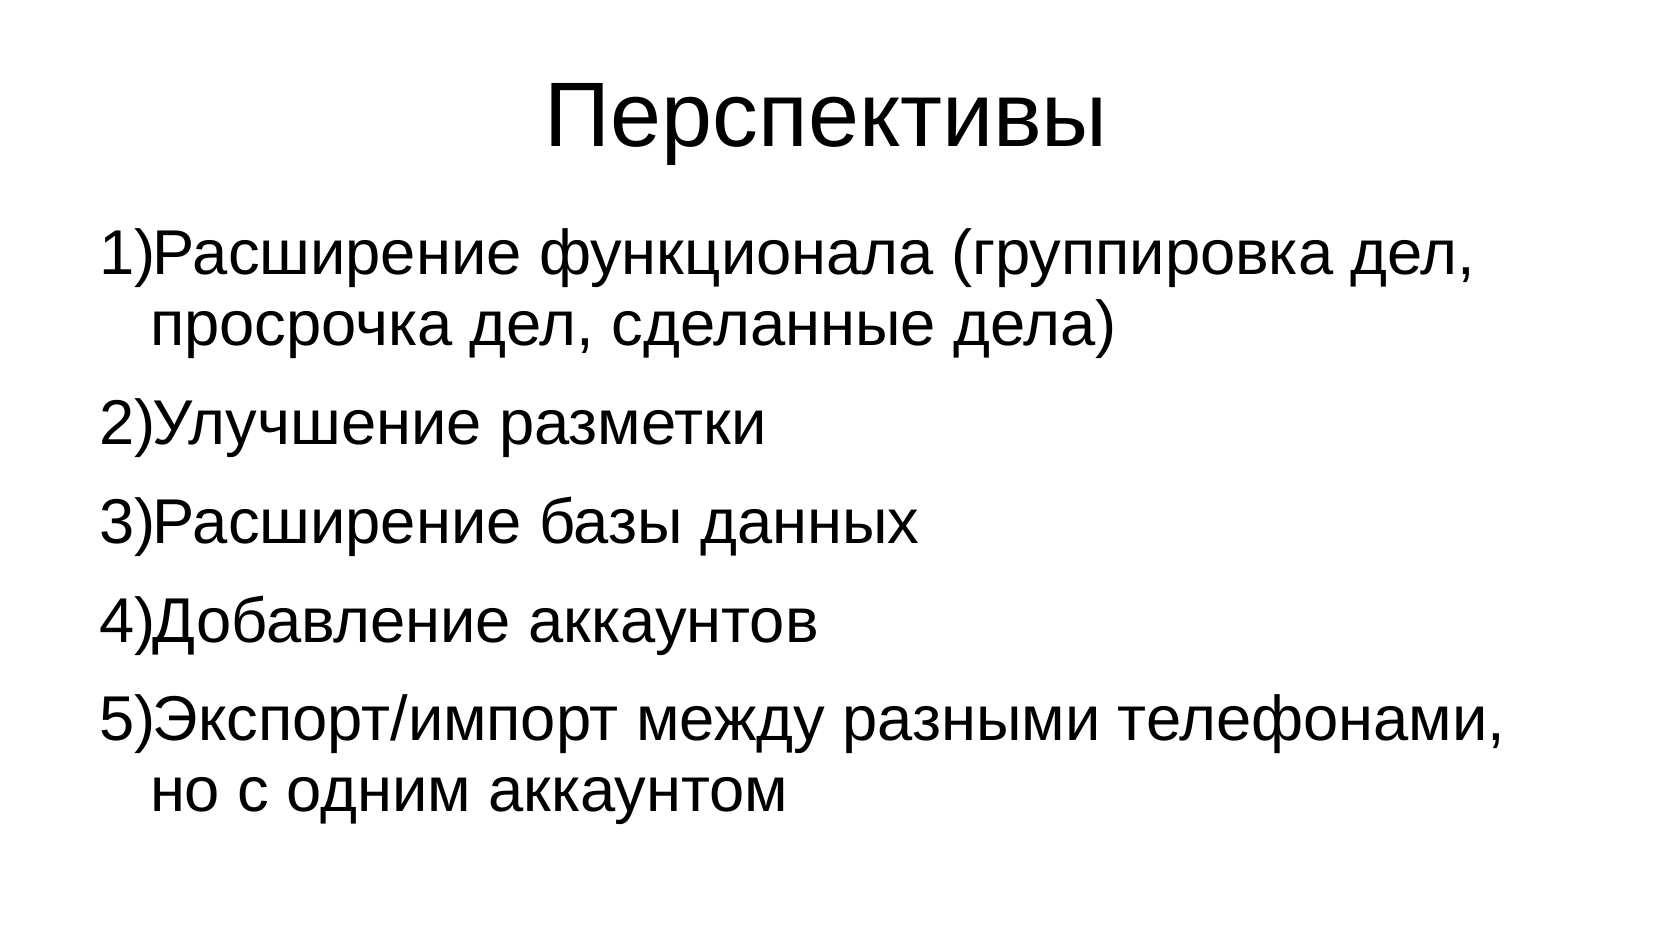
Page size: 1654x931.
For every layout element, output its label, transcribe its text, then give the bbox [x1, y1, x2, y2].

list Расширение функционала (группировка дел, просрочка дел, сделанные дела) Улучшение разметки Расширение базы данных Добавление аккаунтов Экспорт/импорт между разными телефонами, но с одним аккаунтом [82, 217, 1571, 827]
title Перспективы [82, 37, 1571, 193]
